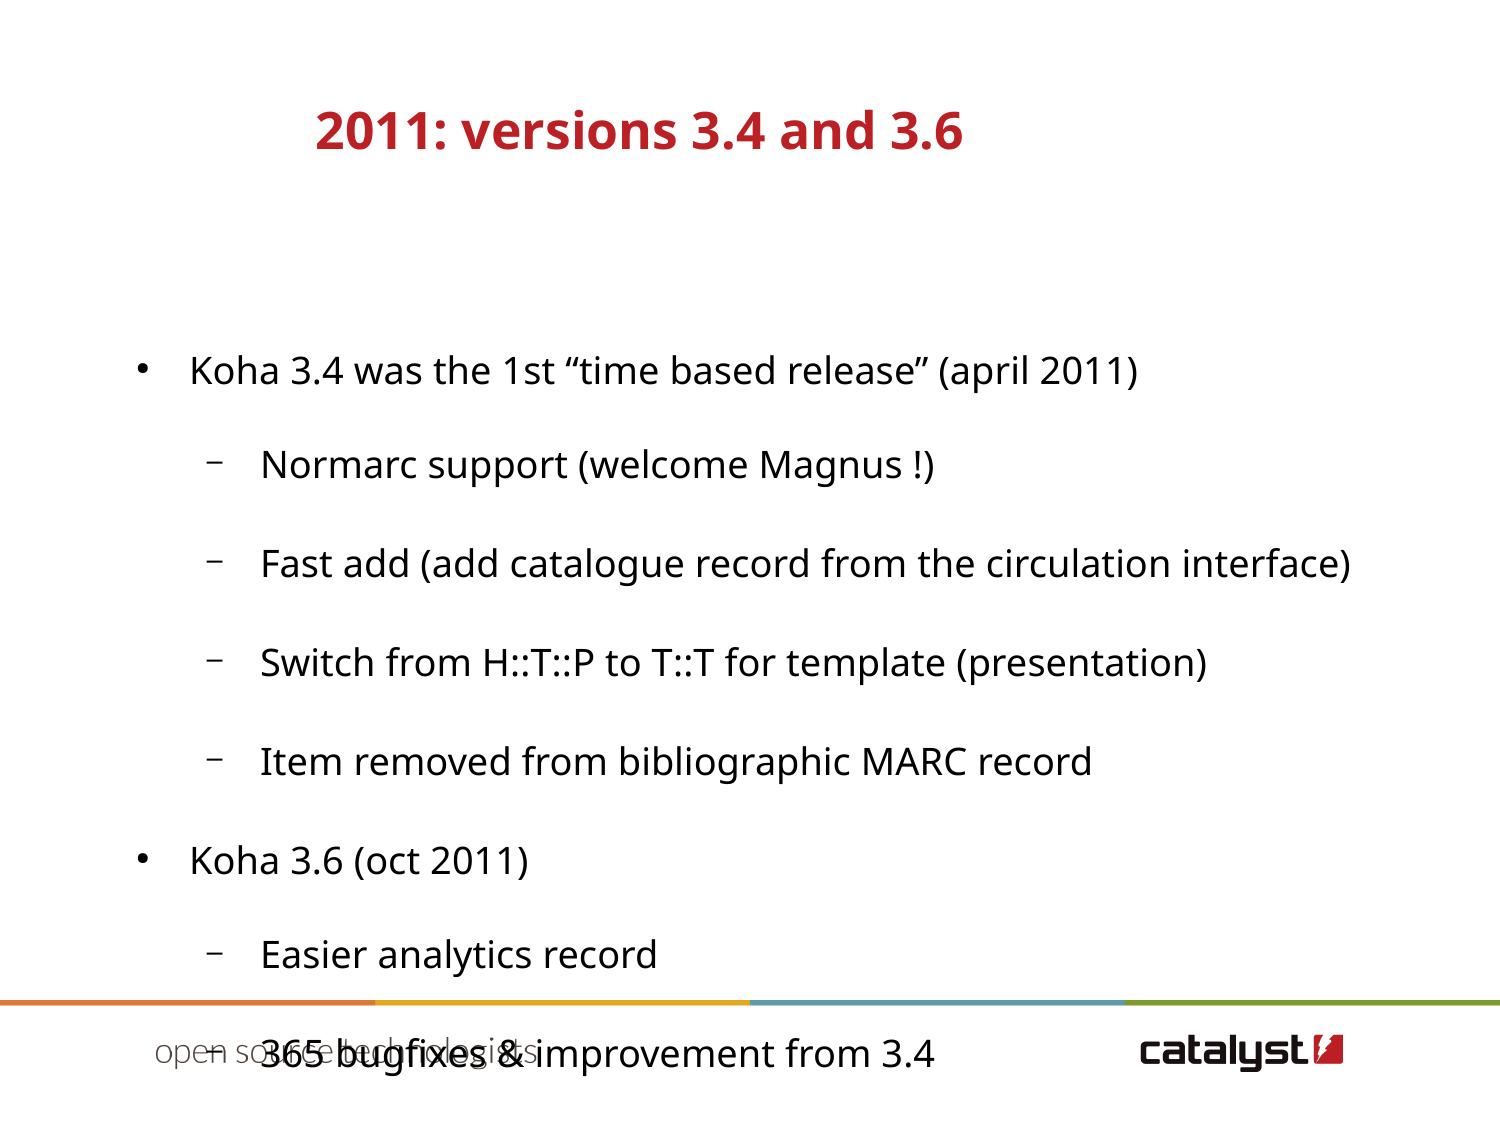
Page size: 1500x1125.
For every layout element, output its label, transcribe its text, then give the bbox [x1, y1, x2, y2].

title 2011: versions 3.4 and 3.6 [315, 0, 1463, 260]
picture [1382, 1000, 1500, 1072]
picture [0, 1000, 118, 1072]
list Koha 3.4 was the 1st “time based release” (april 2011) Normarc support (welcome Magnus !) Fast add (add catalogue record from the circulation interface) Switch from H::T::P to T::T for template (presentation) Item removed from bibliographic MARC record Koha 3.6 (oct 2011) Easier analytics record 365 bugfixes & improvement from 3.4 [118, 317, 1382, 1101]
